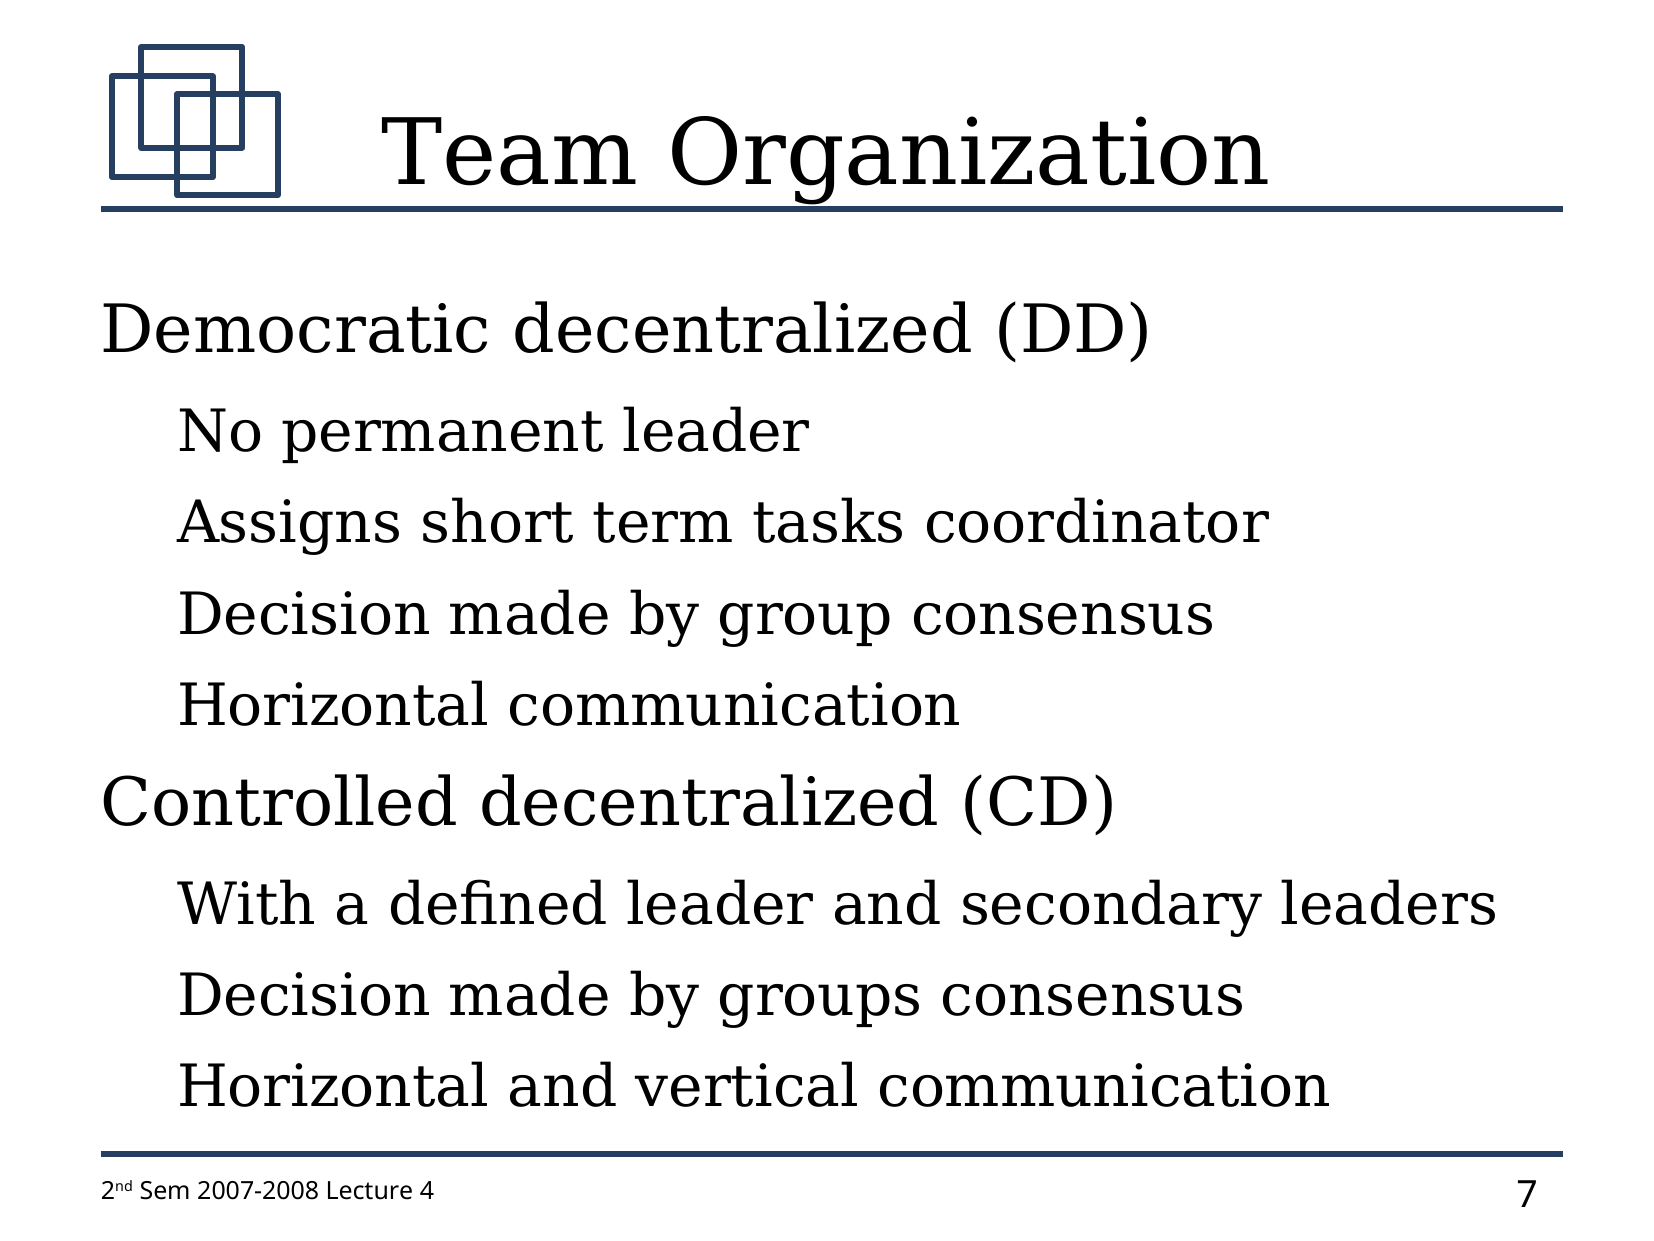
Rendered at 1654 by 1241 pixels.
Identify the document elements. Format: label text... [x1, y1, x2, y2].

list Democratic decentralized (DD) No permanent leader Assigns short term tasks coordinator Decision made by group consensus Horizontal communication Controlled decentralized (CD) With a defined leader and secondary leaders Decision made by groups consensus Horizontal and vertical communication [82, 290, 1571, 1121]
title Team Organization [82, 49, 1571, 257]
